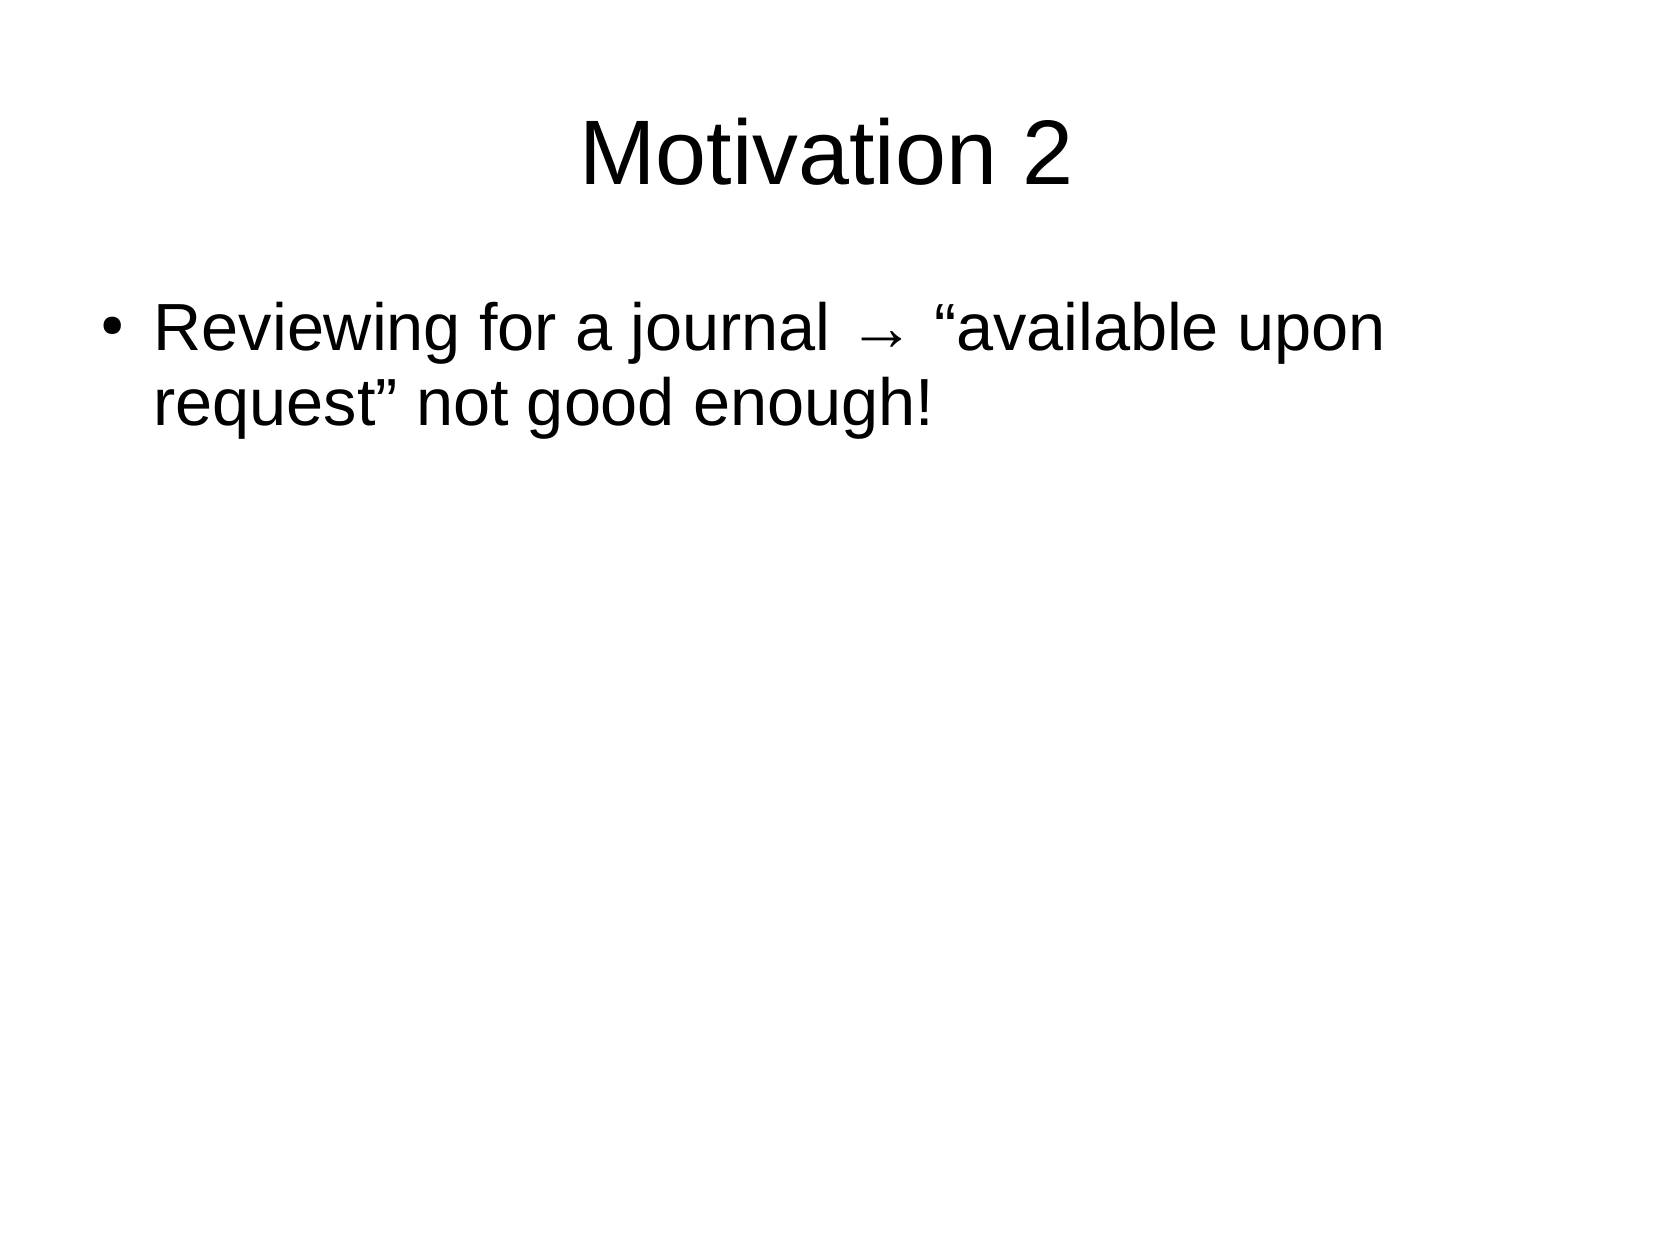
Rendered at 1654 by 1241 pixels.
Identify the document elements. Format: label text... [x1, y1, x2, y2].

list Reviewing for a journal → “available upon request” not good enough! [82, 290, 1538, 1010]
title Motivation 2 [82, 49, 1571, 257]
